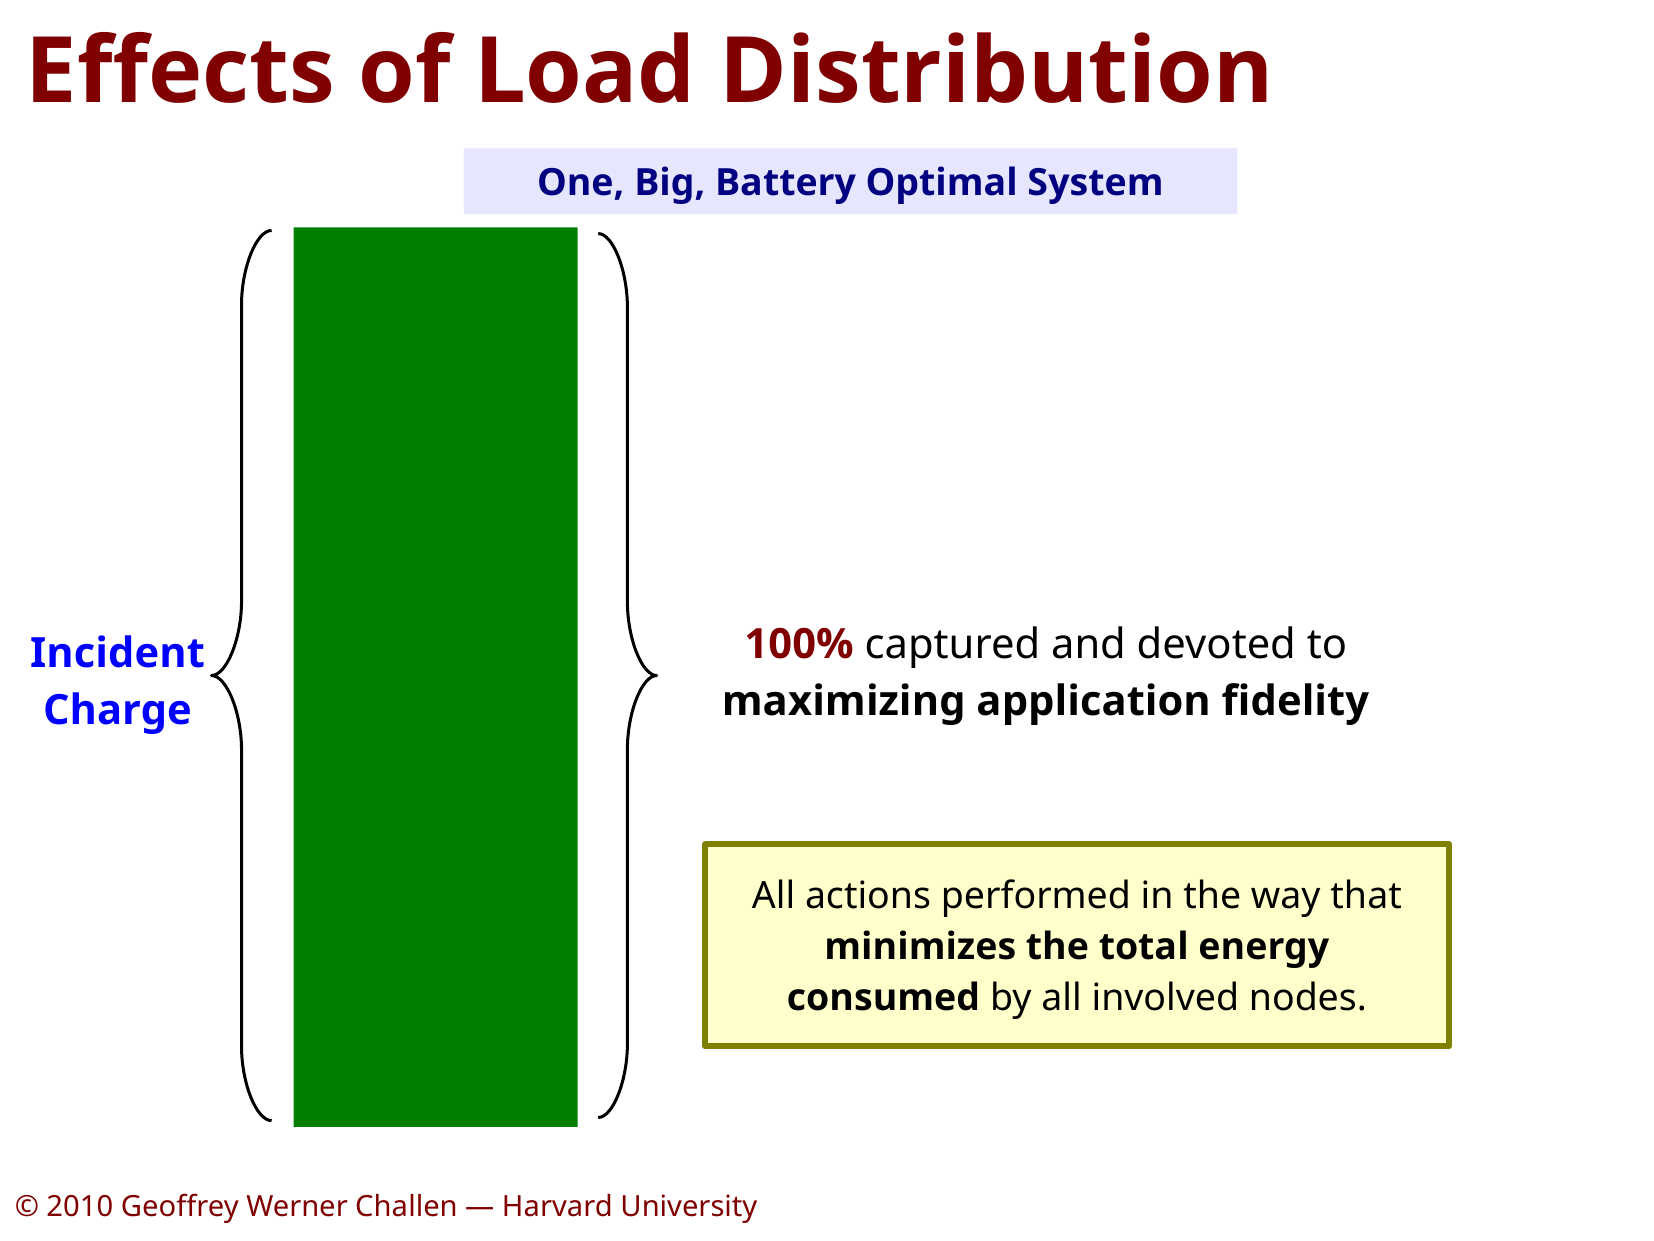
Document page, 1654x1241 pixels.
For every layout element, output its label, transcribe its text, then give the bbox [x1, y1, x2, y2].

text_box 100% captured and devoted to maximizing application fidelity [640, 606, 1451, 725]
text_box All actions performed in the way that minimizes the total energy consumed by all involved nodes. [705, 844, 1449, 1047]
title Effects of Load Distribution [25, 12, 1438, 121]
text_box Incident Charge [0, 615, 236, 729]
text_box [293, 227, 578, 1127]
text_box One, Big, Battery Optimal System [463, 148, 1238, 208]
